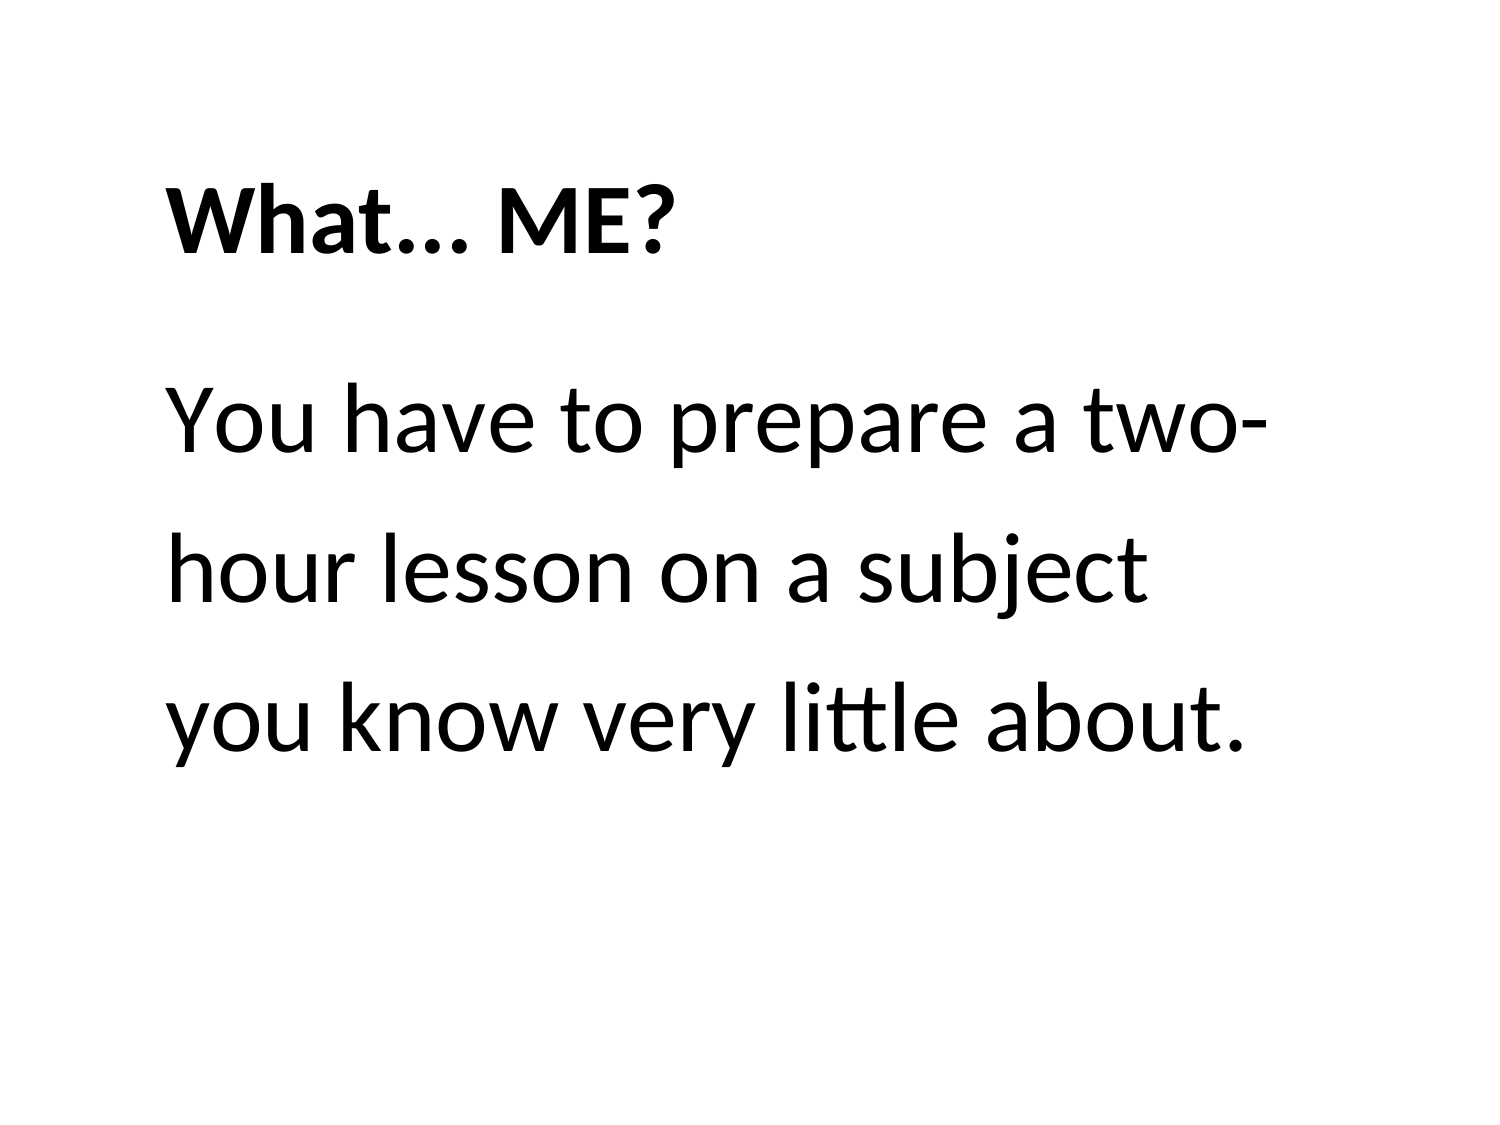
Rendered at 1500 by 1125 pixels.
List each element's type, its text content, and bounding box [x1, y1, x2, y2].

text_box What... ME? [149, 166, 1427, 262]
text_box You have to prepare a two-hour lesson on a subject you know very little about. [150, 314, 1306, 871]
